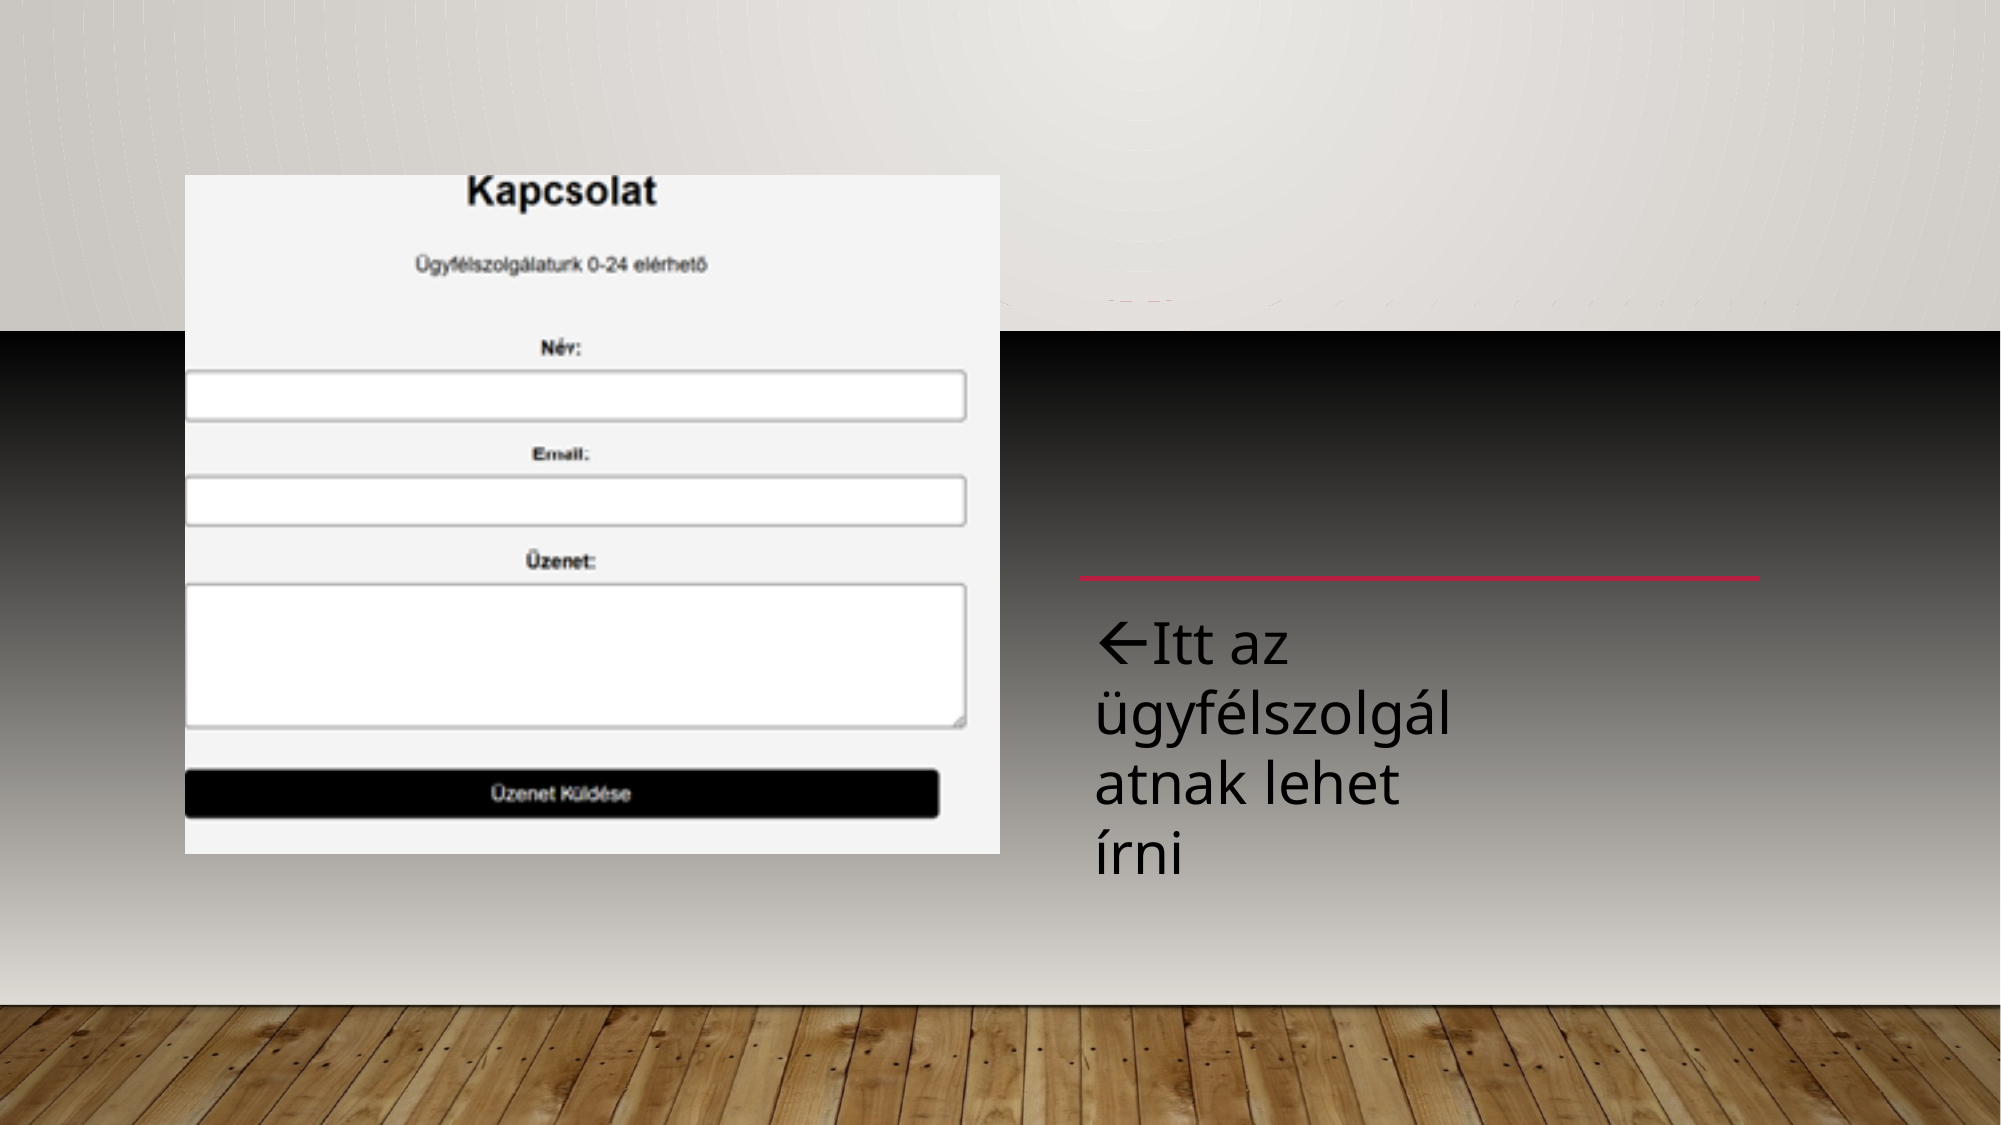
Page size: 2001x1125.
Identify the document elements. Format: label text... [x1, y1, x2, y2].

text_box Itt az ügyfélszolgálatnak lehet írni [1079, 598, 1500, 826]
text_box [0, 0, 2000, 1005]
picture [0, 1005, 2000, 1125]
picture [185, 175, 1000, 854]
